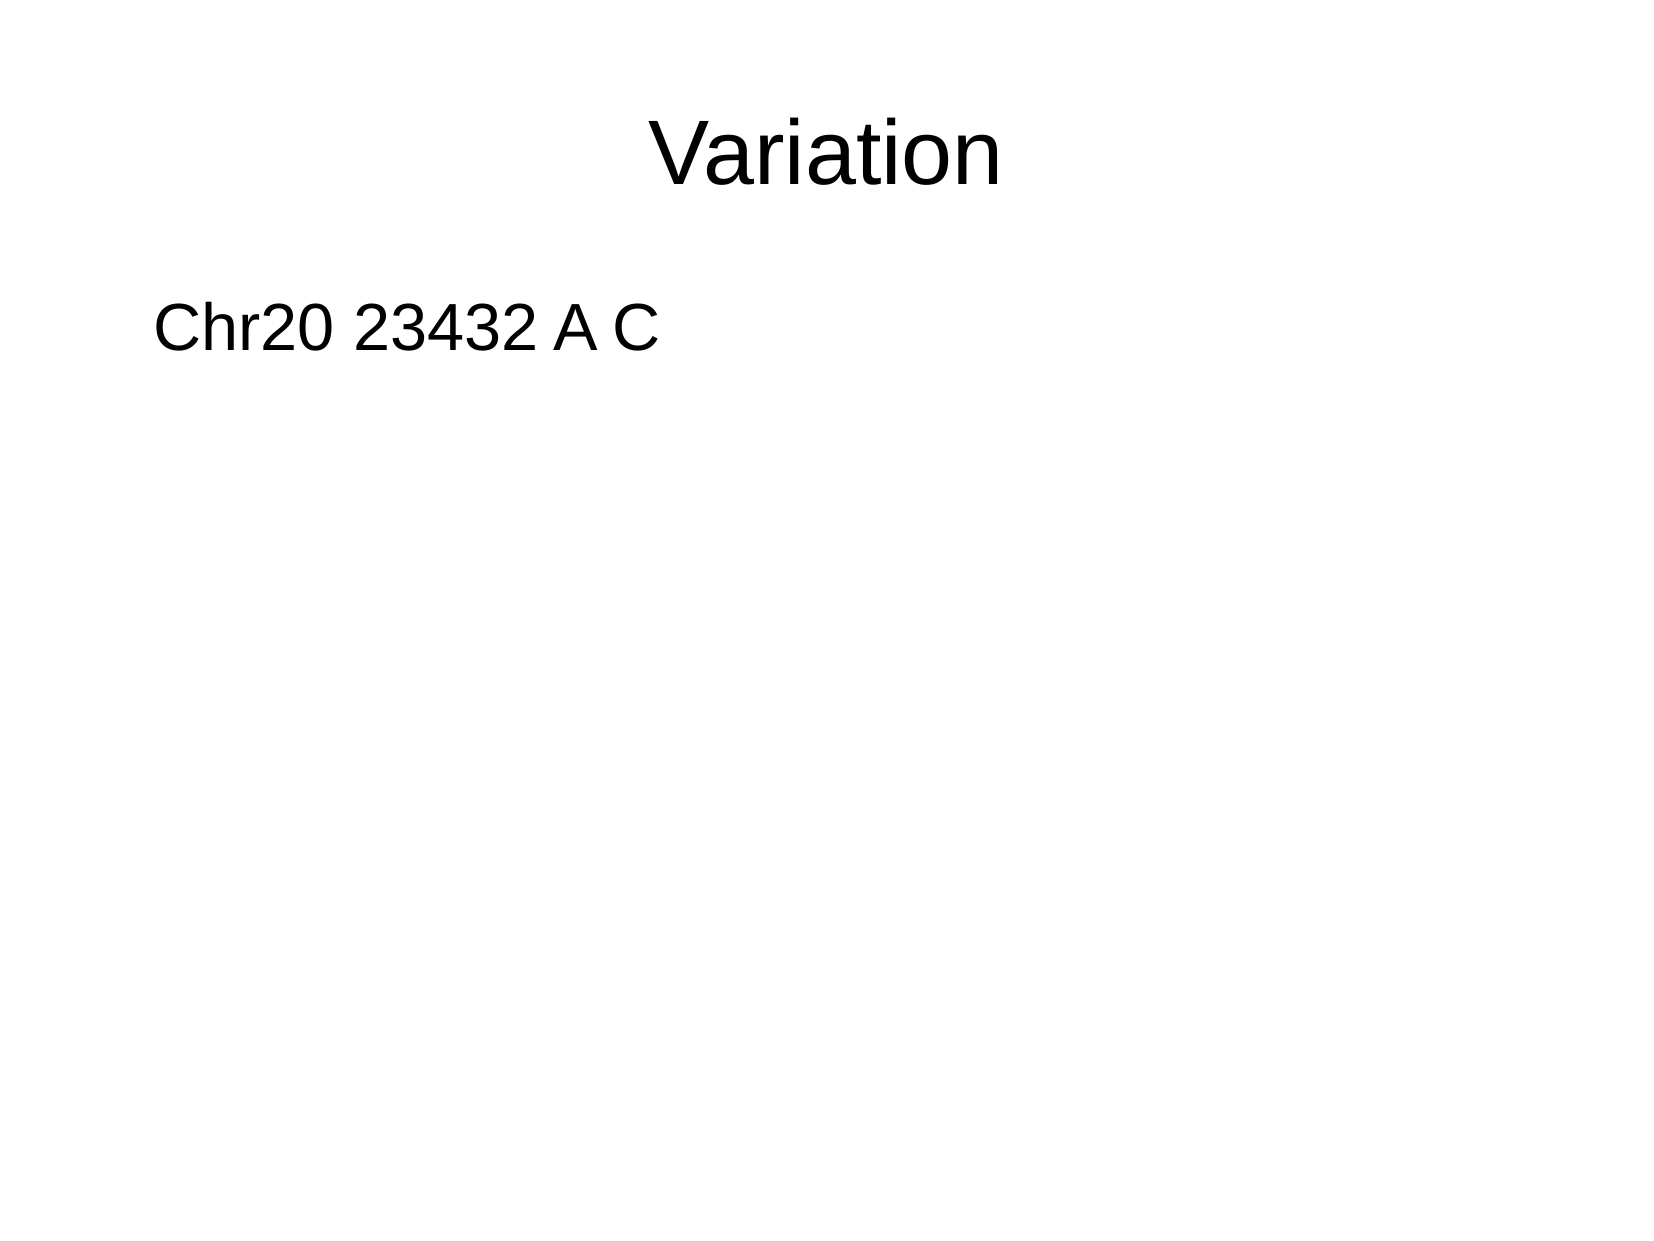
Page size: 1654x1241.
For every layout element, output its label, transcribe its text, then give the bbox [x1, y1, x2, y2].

title Variation [82, 49, 1571, 257]
list Chr20 23432 A C [82, 290, 1571, 1010]
